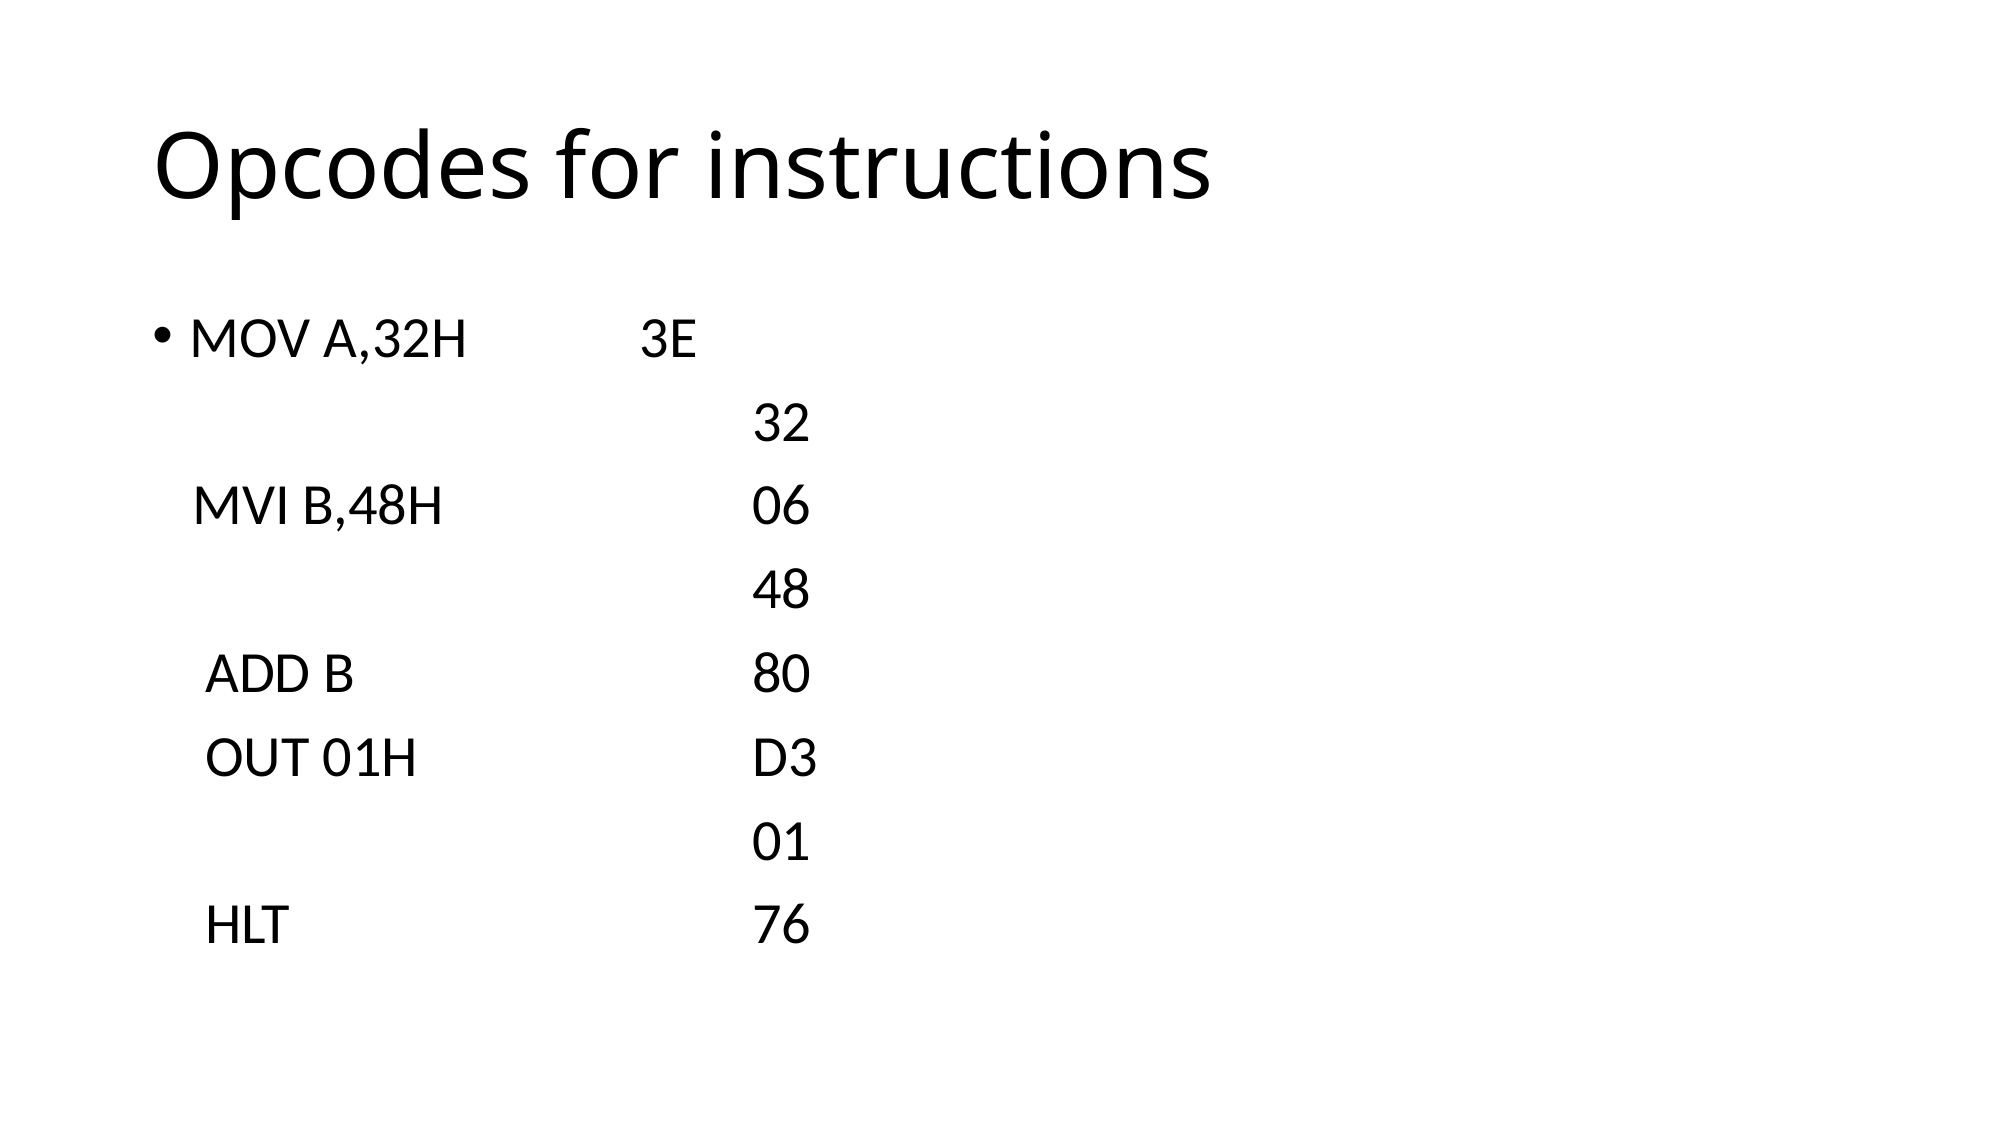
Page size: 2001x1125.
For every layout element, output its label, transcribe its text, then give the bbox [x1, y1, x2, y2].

list MOV A,32H 3E 32 MVI B,48H 06 48 ADD B 80 OUT 01H D3 01 HLT 76 [137, 299, 1863, 1014]
title Opcodes for instructions [137, 59, 1863, 278]
